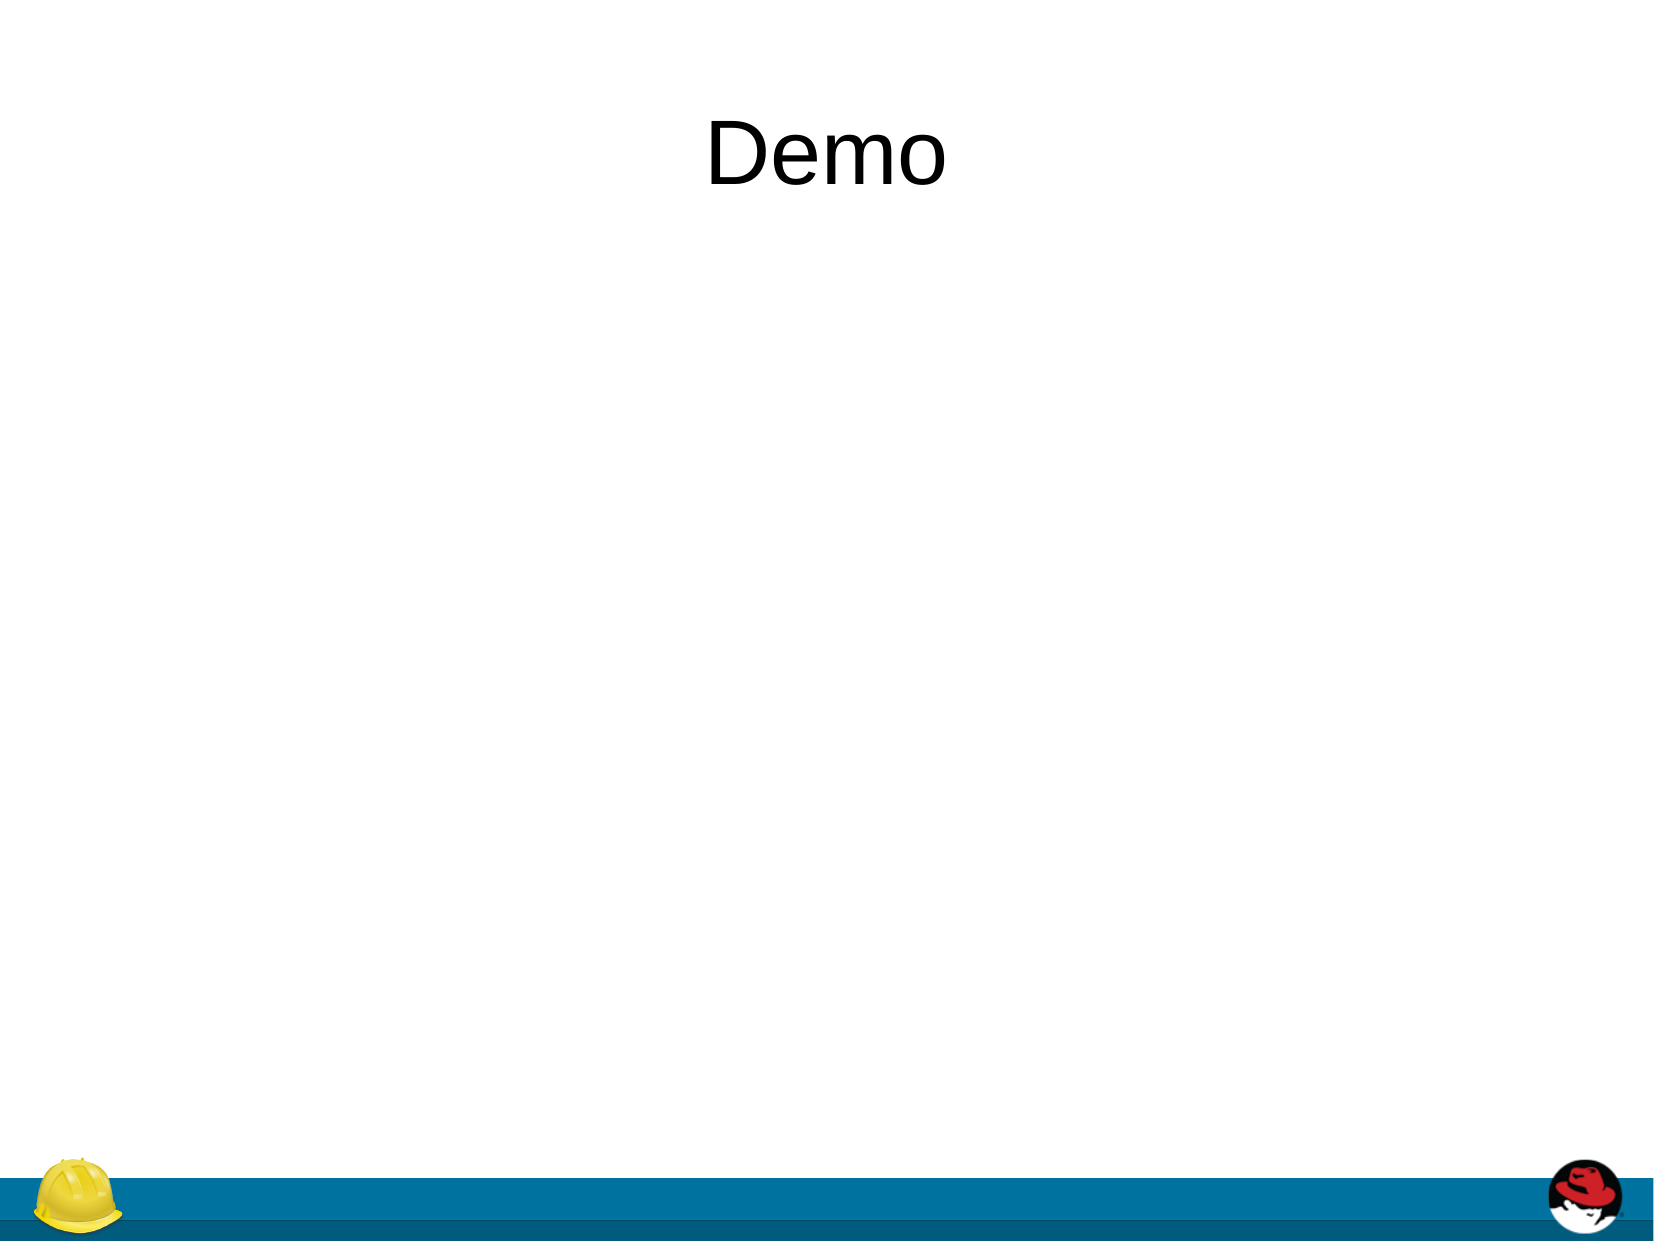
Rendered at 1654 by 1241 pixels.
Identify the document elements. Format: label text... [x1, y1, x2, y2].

title Demo [82, 49, 1571, 257]
picture [23, 1145, 130, 1235]
picture [1547, 1157, 1630, 1233]
